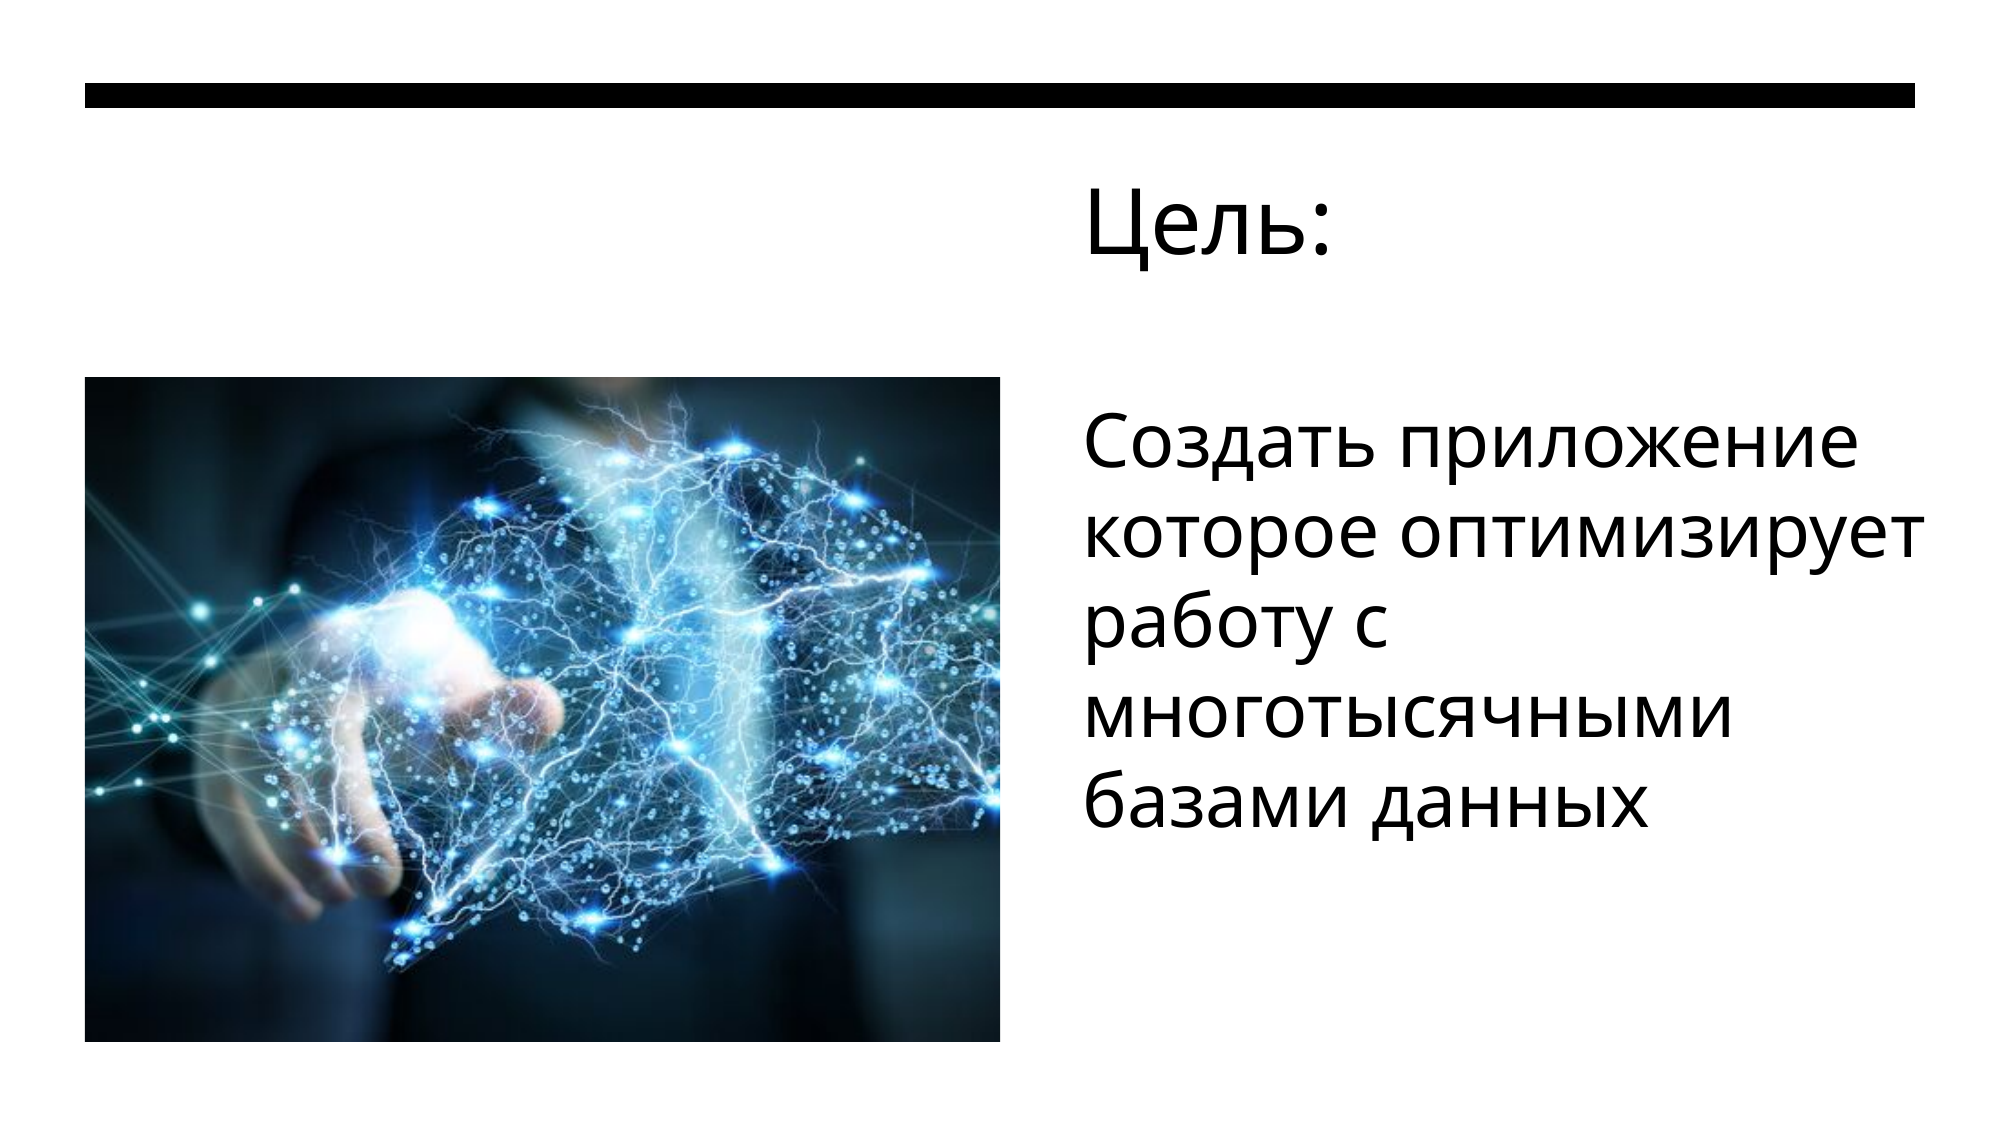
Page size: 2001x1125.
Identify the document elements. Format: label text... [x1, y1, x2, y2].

text_box Создать приложение которое оптимизирует работу с многотысячными базами данных [1067, 385, 1984, 764]
text_box [85, 83, 1915, 108]
title Цель: [1067, 155, 1392, 339]
picture [84, 377, 1001, 1042]
